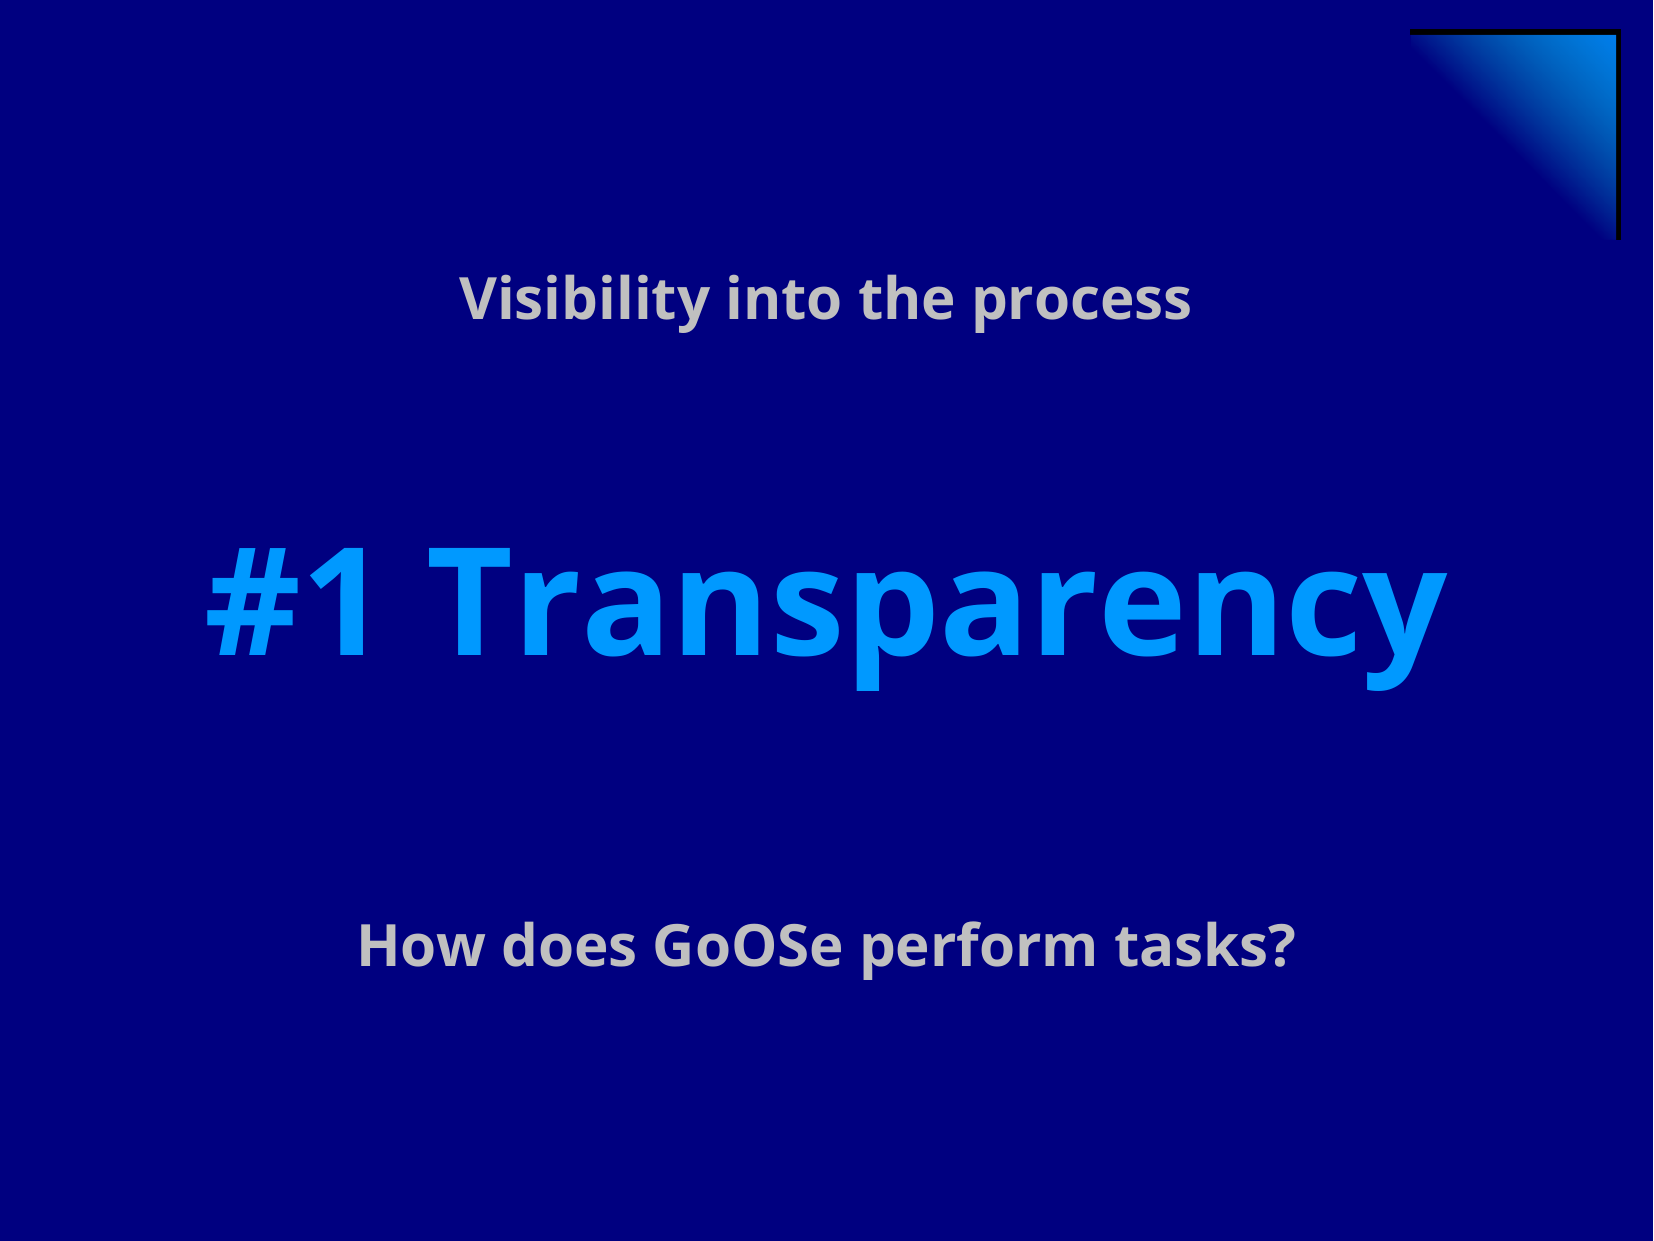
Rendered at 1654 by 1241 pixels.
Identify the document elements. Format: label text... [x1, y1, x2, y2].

picture [1410, 29, 1621, 241]
subtitle Visibility into the process #1 Transparency How does GoOSe perform tasks? [82, 90, 1571, 1151]
